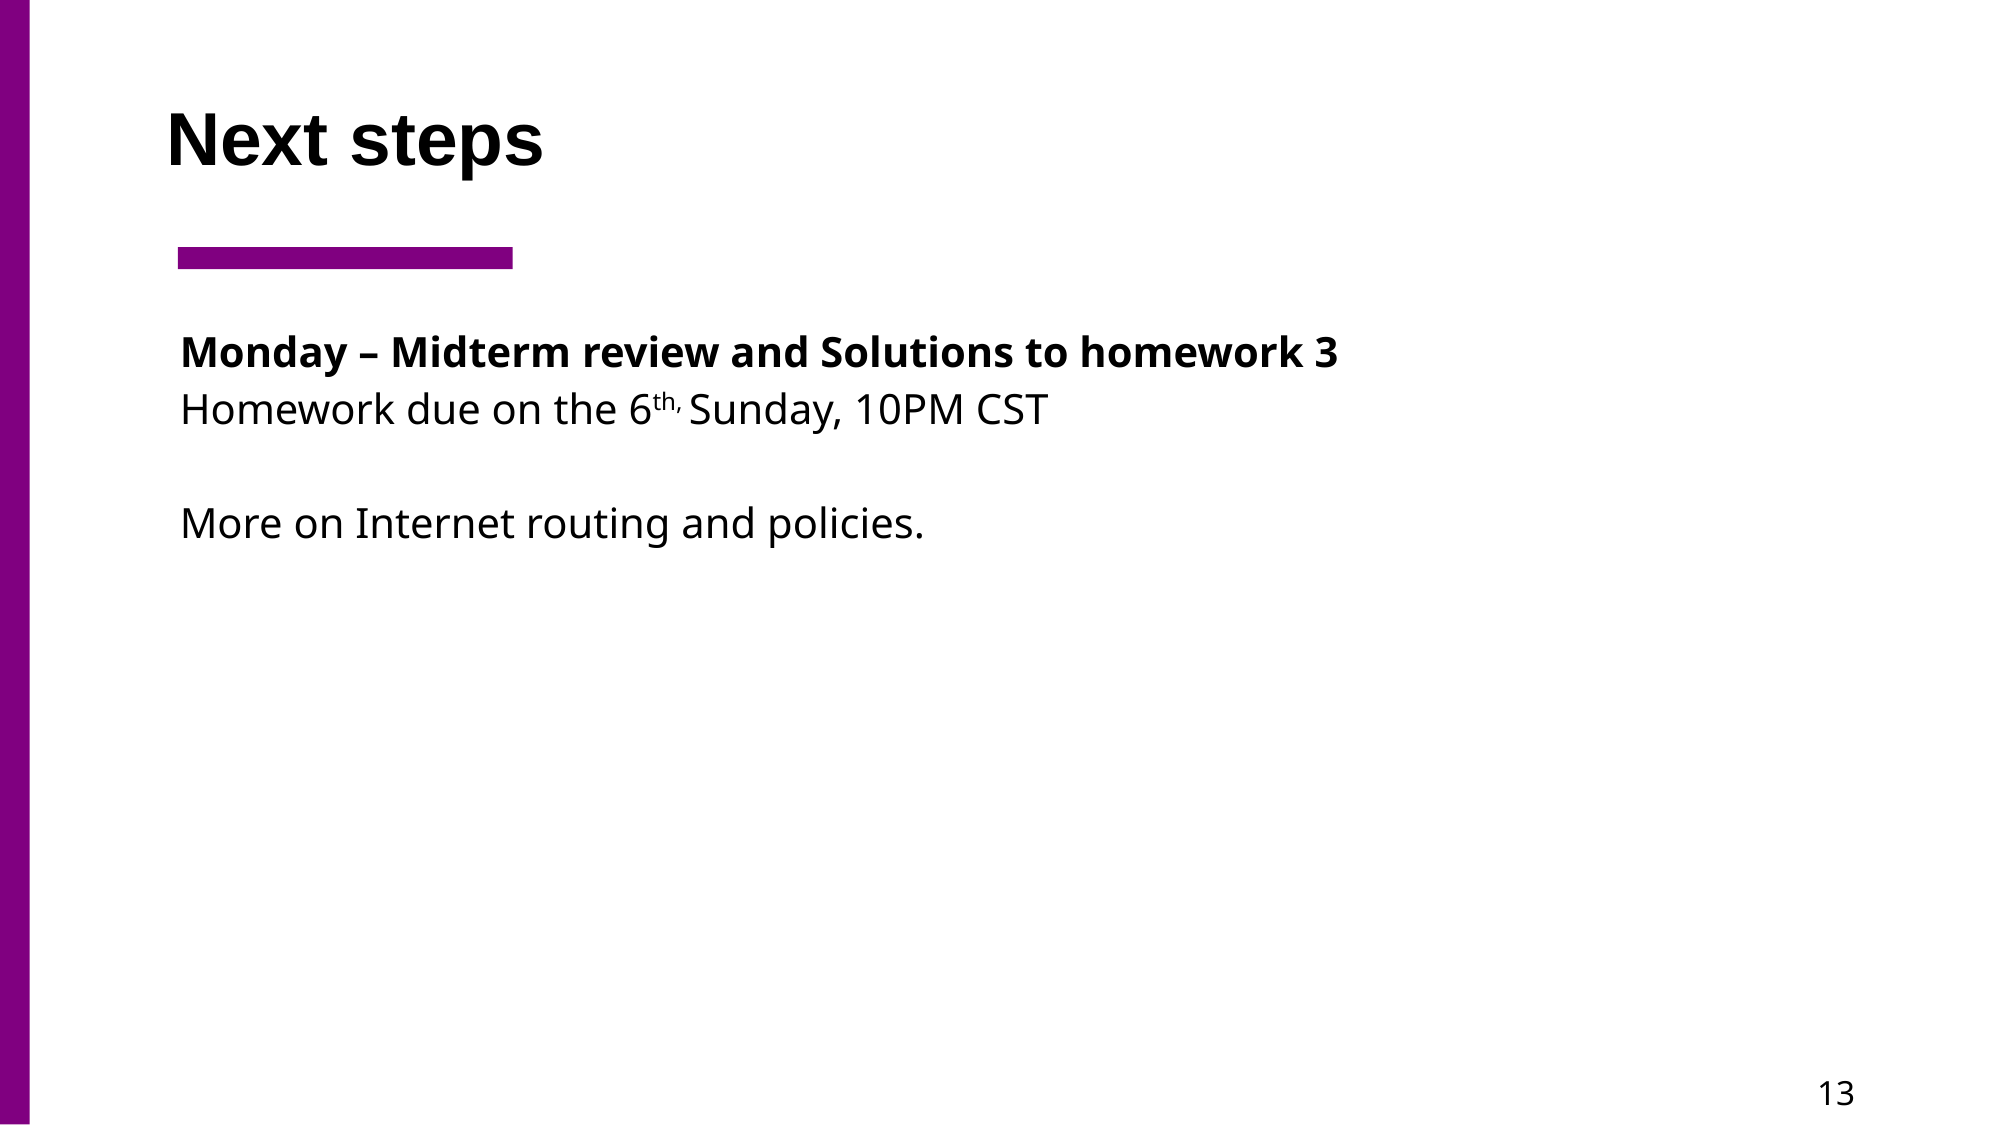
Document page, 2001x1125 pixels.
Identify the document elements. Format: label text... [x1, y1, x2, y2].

text_box Monday – Midterm review and Solutions to homework 3 Homework due on the 6th, Sunday, 10PM CST More on Internet routing and policies. [165, 314, 1834, 739]
text_box Next steps [151, 90, 1606, 189]
